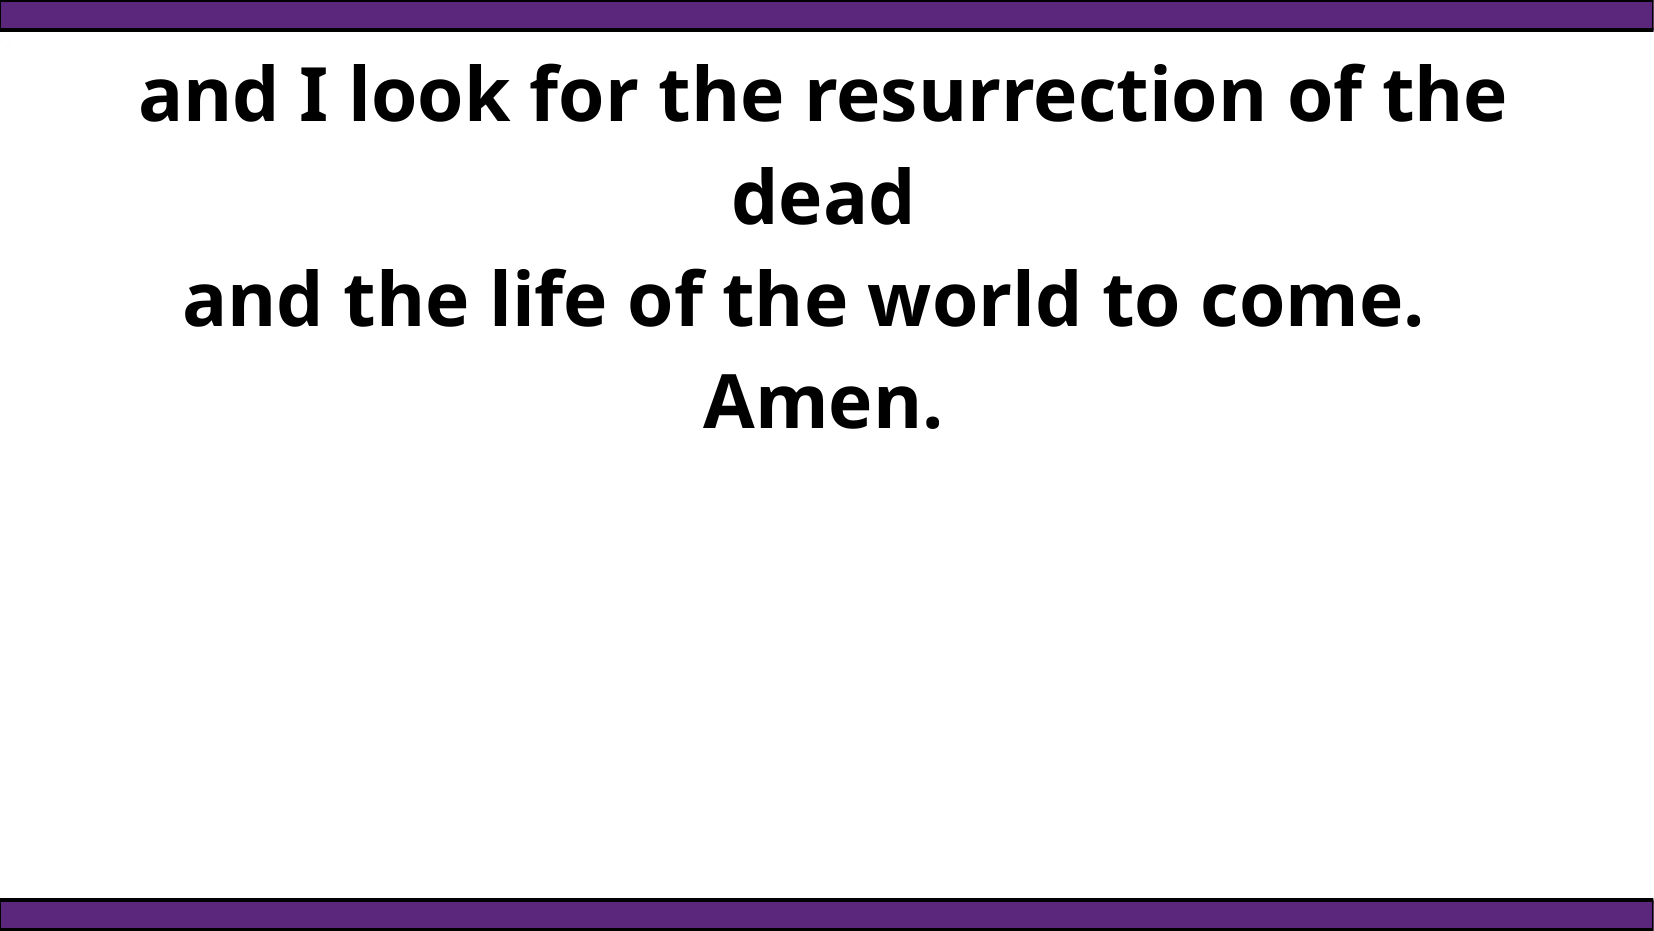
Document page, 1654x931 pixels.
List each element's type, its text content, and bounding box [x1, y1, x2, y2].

picture [0, 31, 1654, 900]
text_box [0, 0, 1654, 31]
text_box and I look for the resurrection of the dead and the life of the world to come. Amen. [58, 34, 1589, 349]
text_box [0, 900, 1654, 931]
